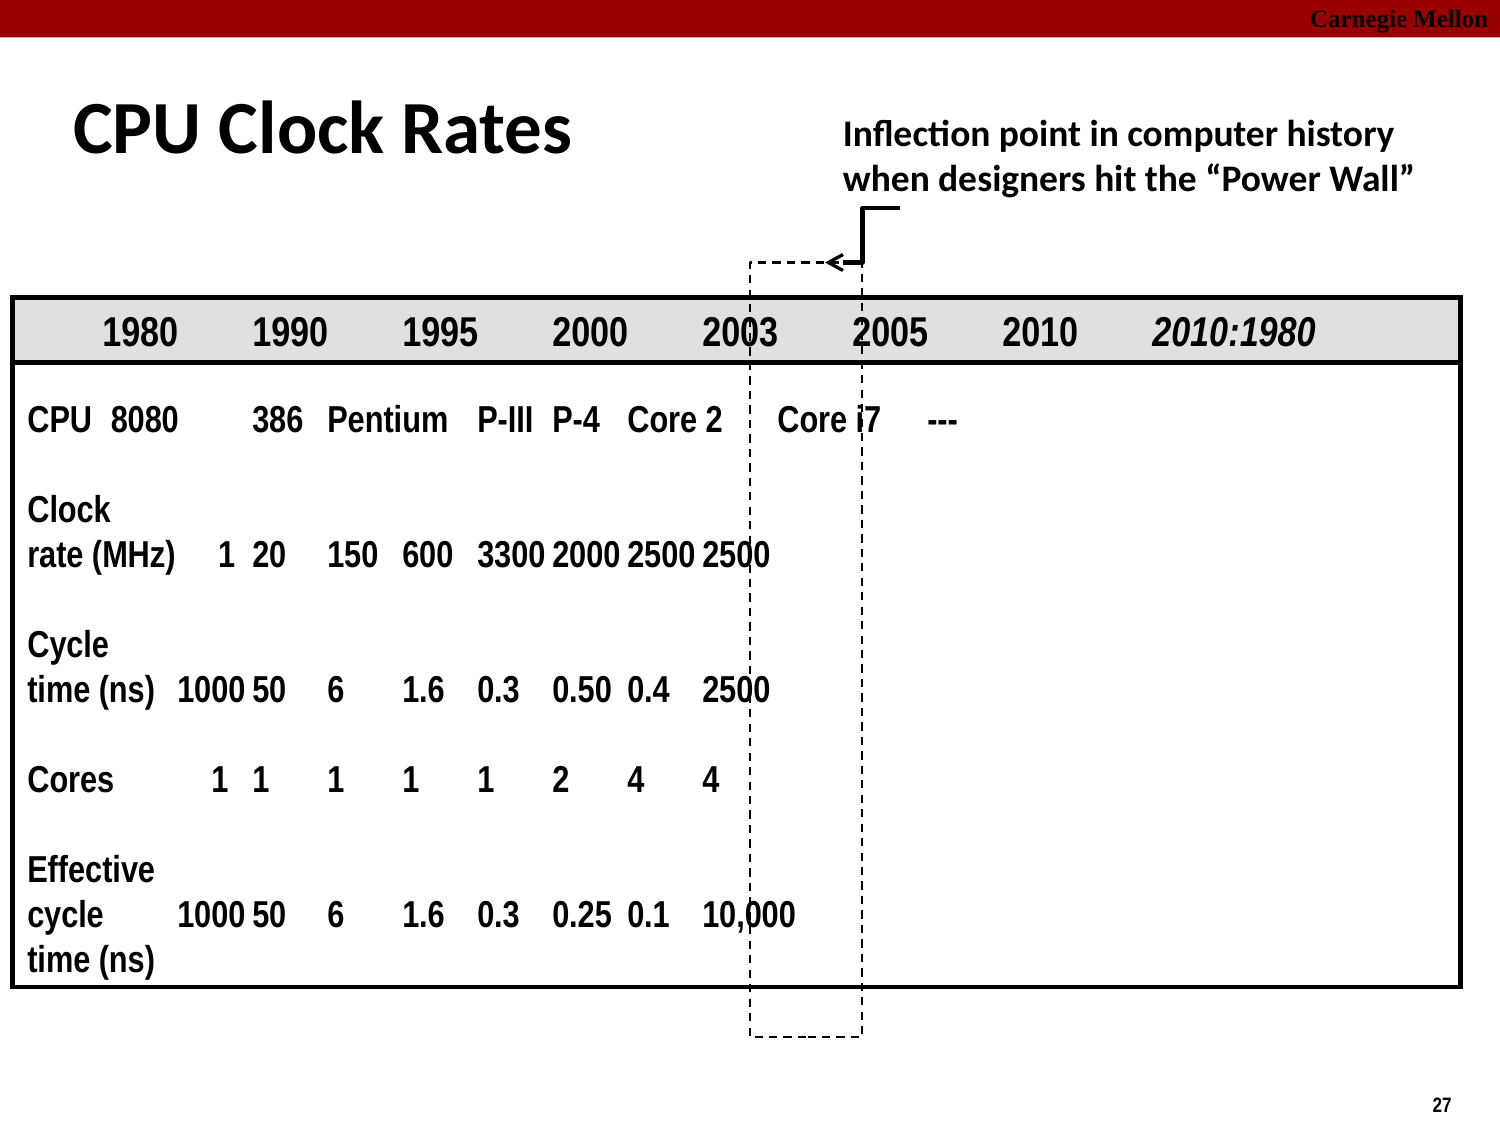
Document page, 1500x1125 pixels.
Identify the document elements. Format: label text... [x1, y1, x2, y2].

text_box 1980 1990 1995 2000 2003 2005 2010 2010:1980 CPU 8080 386 Pentium P-III P-4 Core 2 Core i7 --- Clock rate (MHz) 1 20 150 600 3300 2000 2500 2500 Cycle time (ns) 1000 50 6 1.6 0.3 0.50 0.4 2500 Cores 1 1 1 1 1 2 4 4 Effective cycle 1000 50 6 1.6 0.3 0.25 0.1 10,000 time (ns) [12, 297, 1461, 988]
title CPU Clock Rates [58, 71, 1304, 197]
text_box Inflection point in computer history when designers hit the “Power Wall” [828, 101, 1431, 207]
